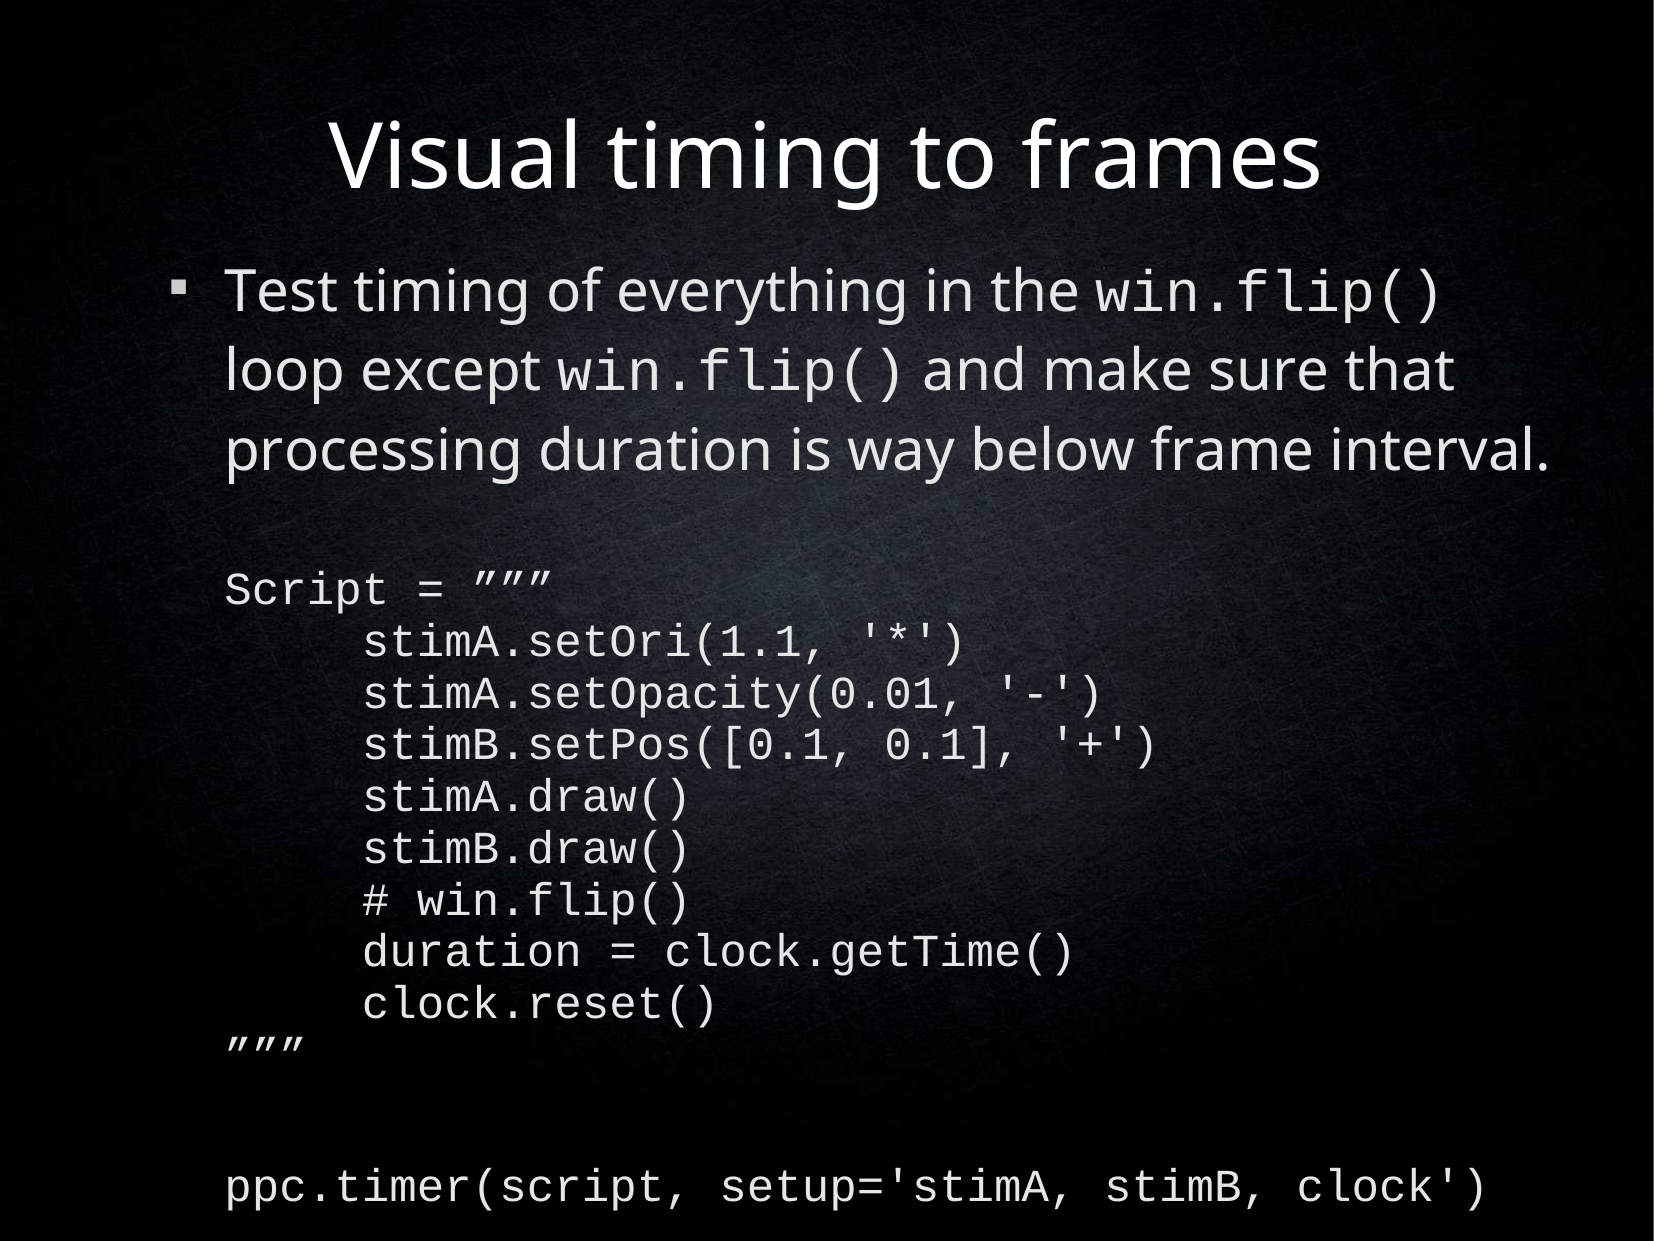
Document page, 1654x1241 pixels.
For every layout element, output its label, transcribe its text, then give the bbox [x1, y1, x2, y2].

picture [0, 0, 1654, 1241]
title Visual timing to frames [82, 49, 1571, 248]
list Test timing of everything in the win.flip() loop except win.flip() and make sure that processing duration is way below frame interval. Script = ””” stimA.setOri(1.1, '*') stimA.setOpacity(0.01, '-') stimB.setPos([0.1, 0.1], '+') stimA.draw() stimB.draw() # win.flip() duration = clock.getTime() clock.reset() ””” ppc.timer(script, setup='stimA, stimB, clock') [82, 248, 1571, 1163]
